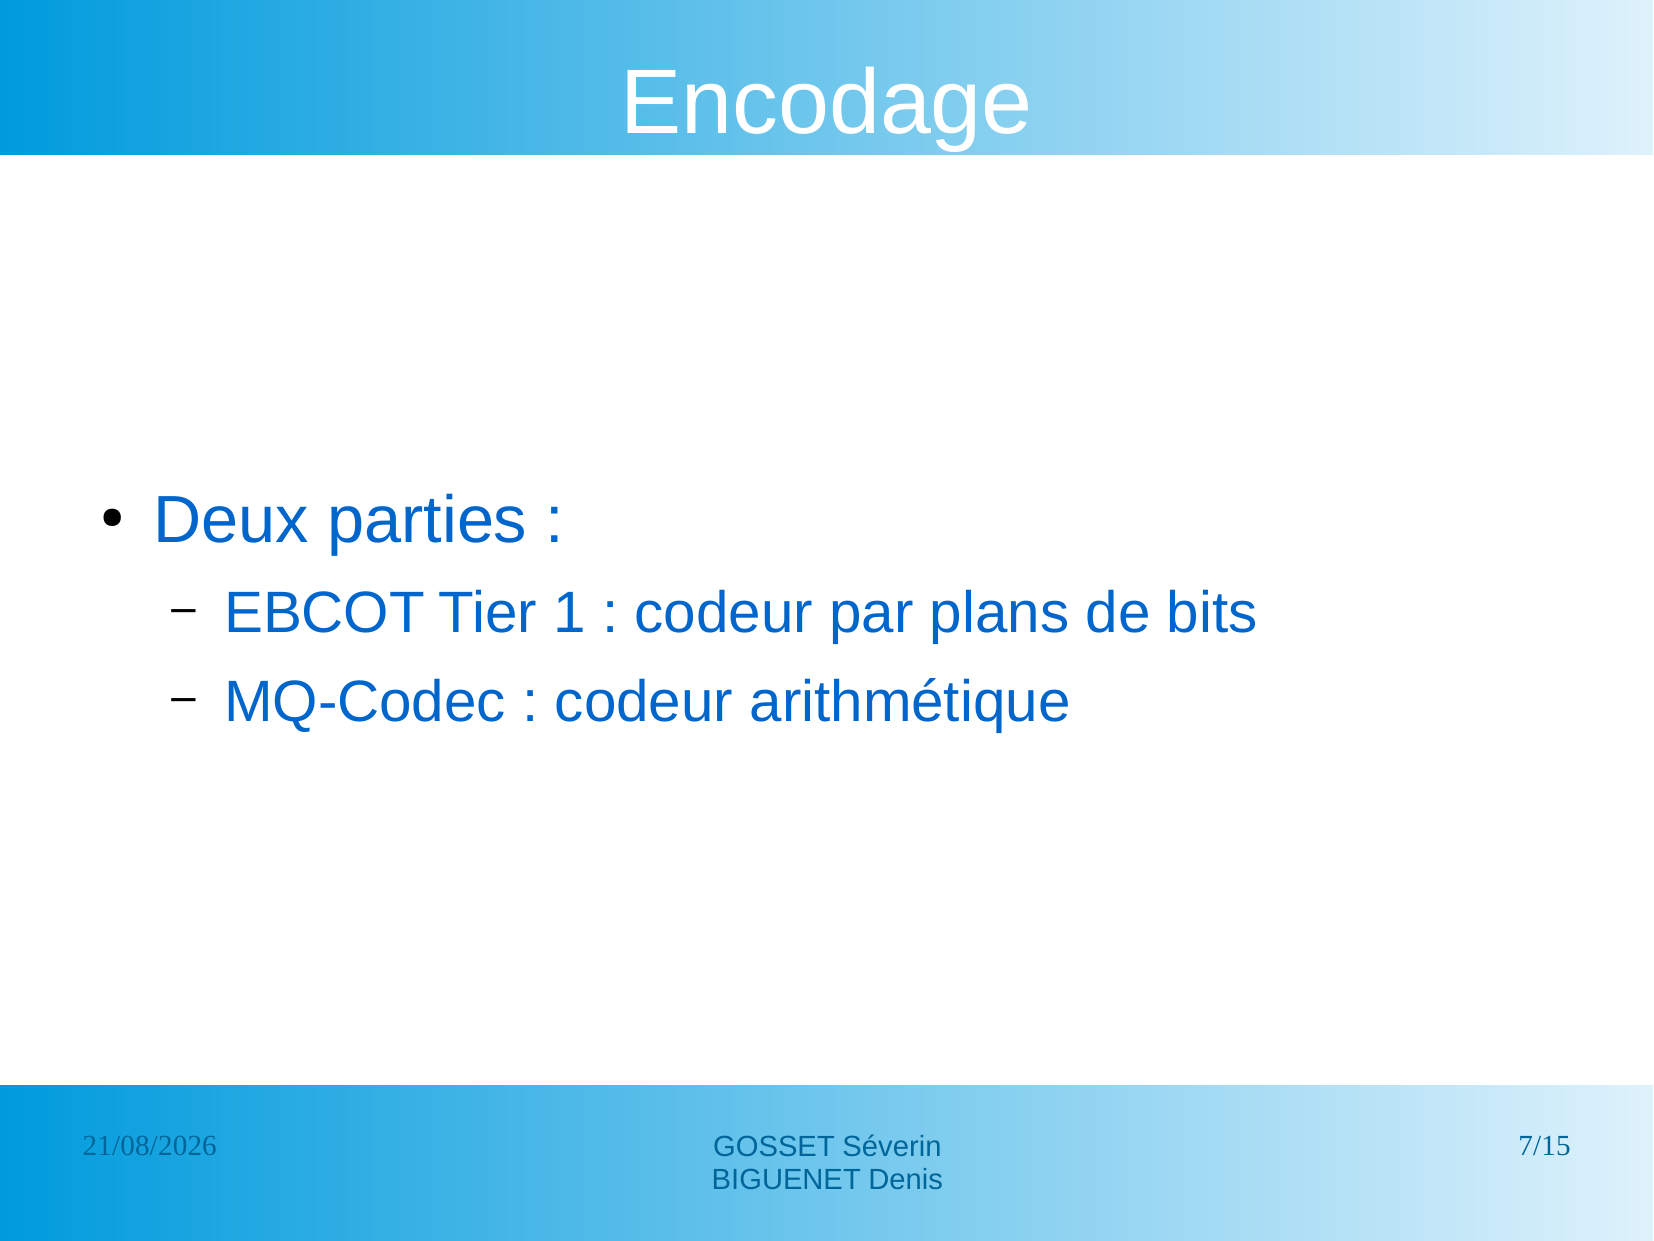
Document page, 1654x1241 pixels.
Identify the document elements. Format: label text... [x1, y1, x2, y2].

list Deux parties : EBCOT Tier 1 : codeur par plans de bits MQ-Codec : codeur arithmétique [82, 481, 1571, 759]
title Encodage [82, 49, 1571, 155]
